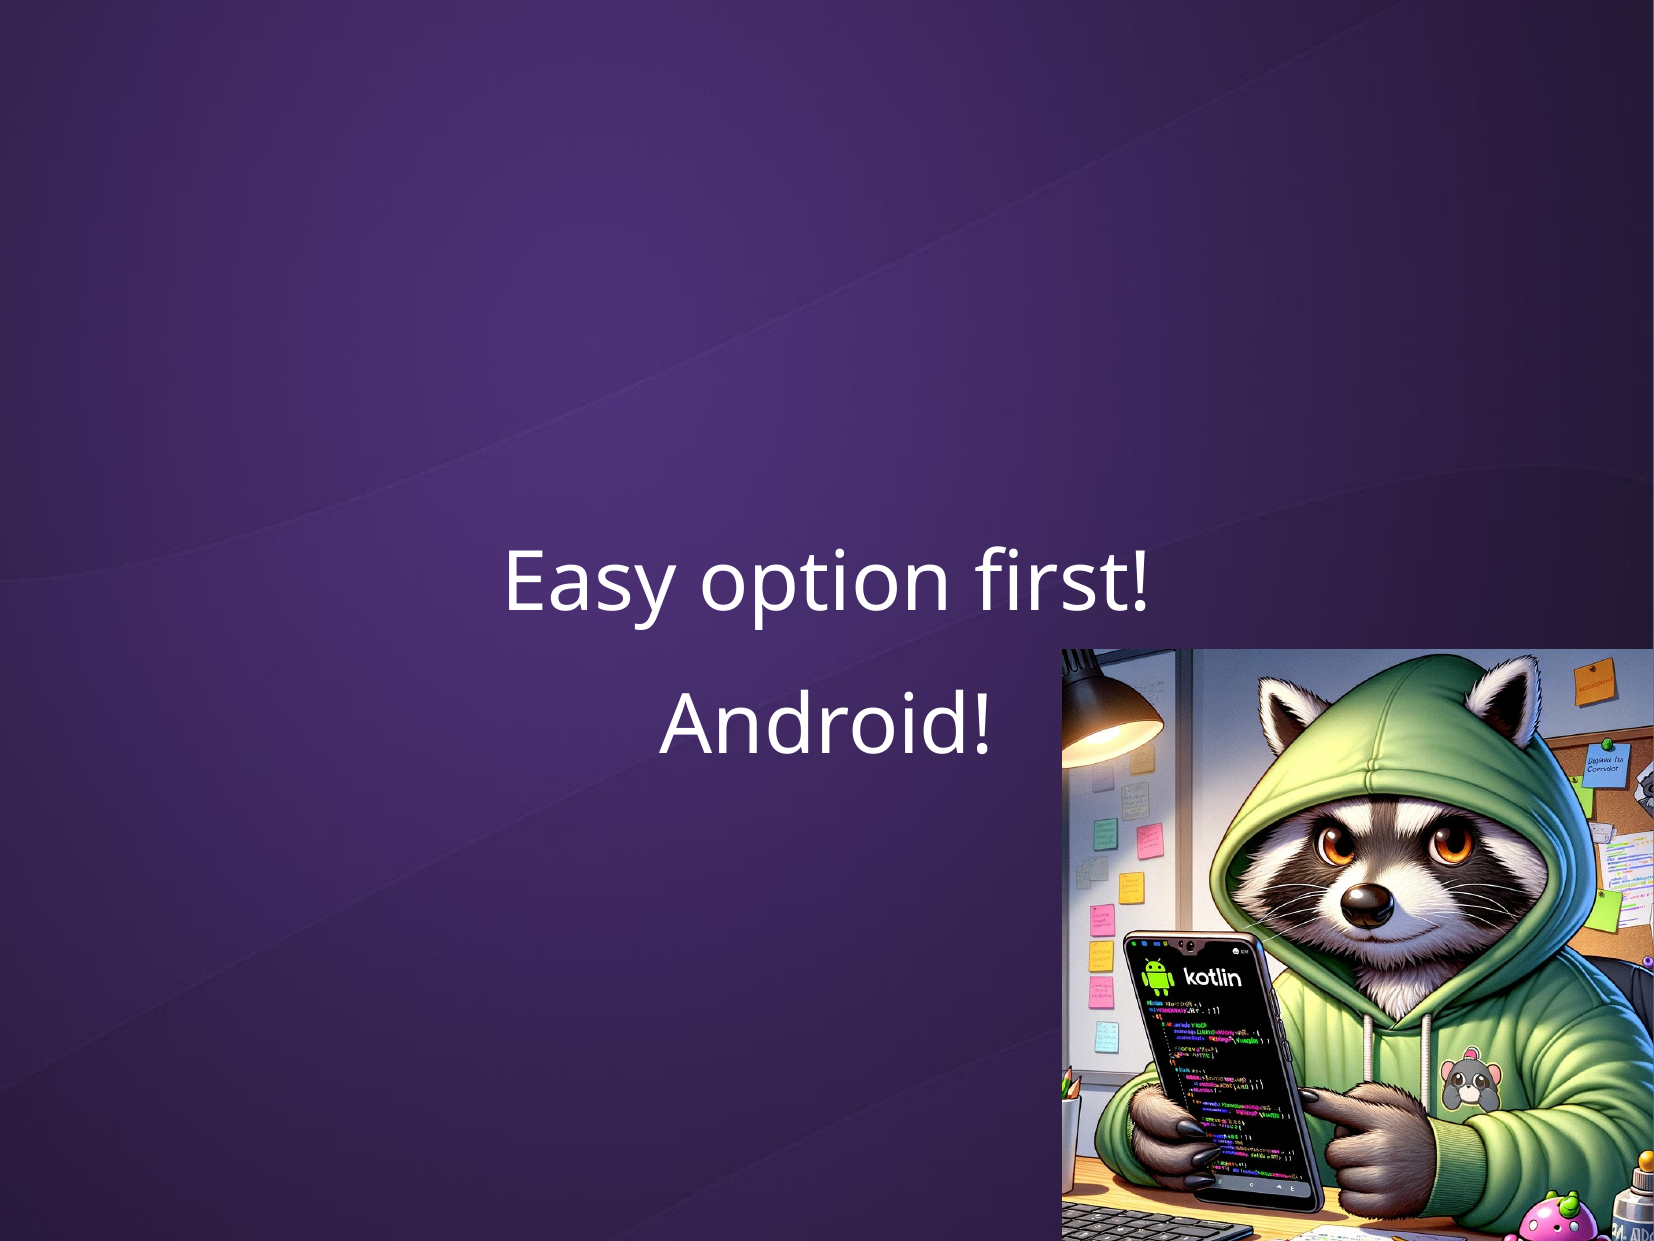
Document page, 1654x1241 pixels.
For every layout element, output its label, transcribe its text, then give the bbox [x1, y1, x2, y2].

list Easy option first! Android! [82, 290, 1571, 1010]
picture [0, 0, 1654, 1241]
